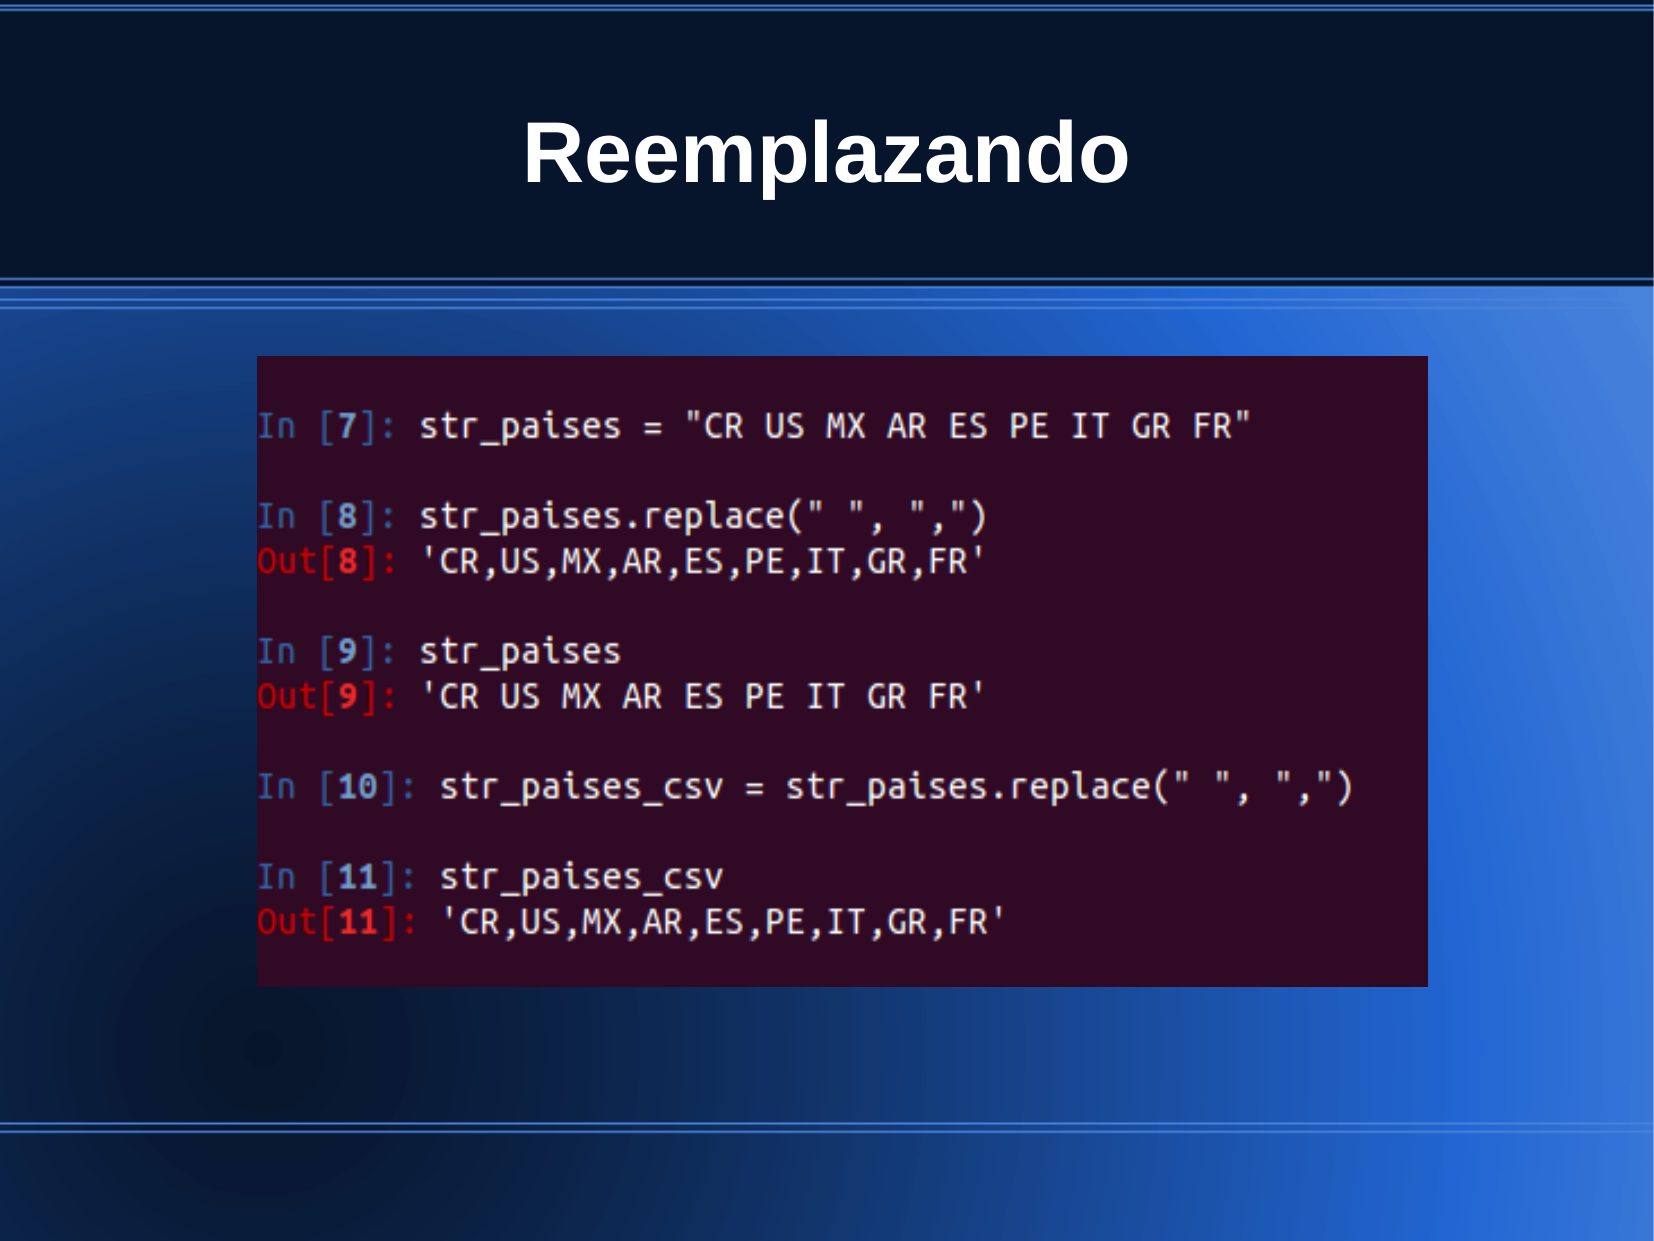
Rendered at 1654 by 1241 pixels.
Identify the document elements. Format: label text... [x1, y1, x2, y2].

title Reemplazando [82, 49, 1571, 257]
picture [0, 0, 1654, 1241]
